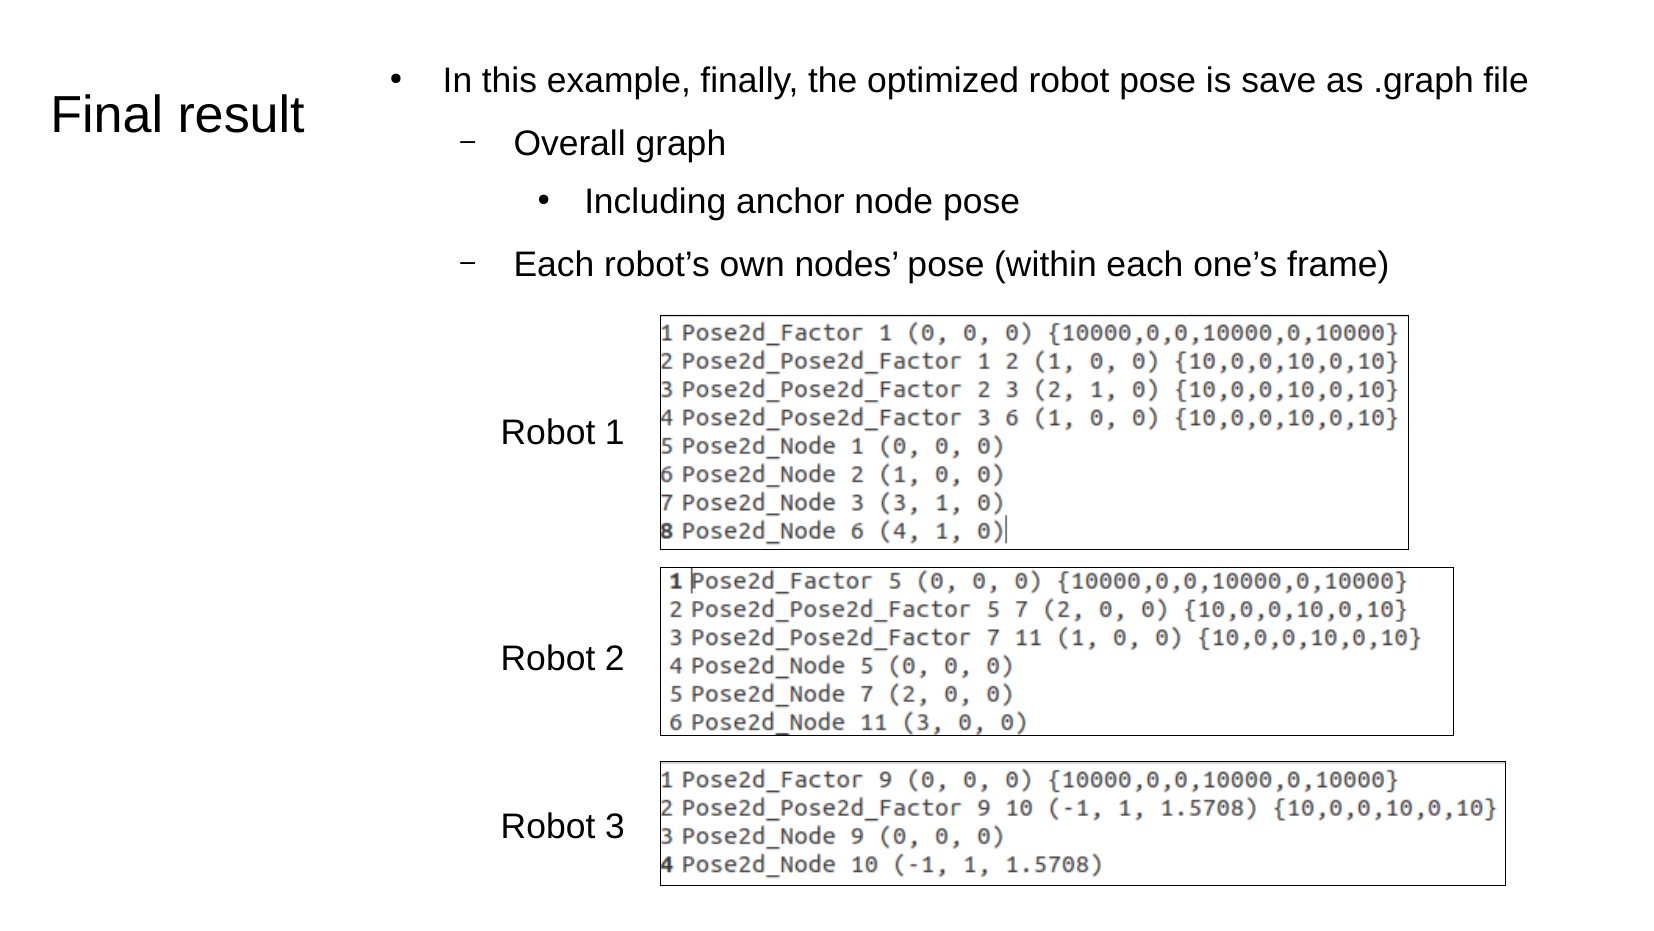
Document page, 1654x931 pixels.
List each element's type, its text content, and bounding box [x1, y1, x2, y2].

text_box Robot 3 [485, 798, 751, 931]
text_box Robot 2 [485, 630, 751, 766]
title Final result [23, 37, 346, 193]
list In this example, finally, the optimized robot pose is save as .graph file Overall graph Including anchor node pose Each robot’s own nodes’ pose (within each one’s frame) [371, 60, 1606, 600]
text_box Robot 1 [485, 405, 751, 540]
picture [660, 567, 1454, 736]
picture [660, 761, 1506, 886]
picture [660, 314, 1409, 550]
